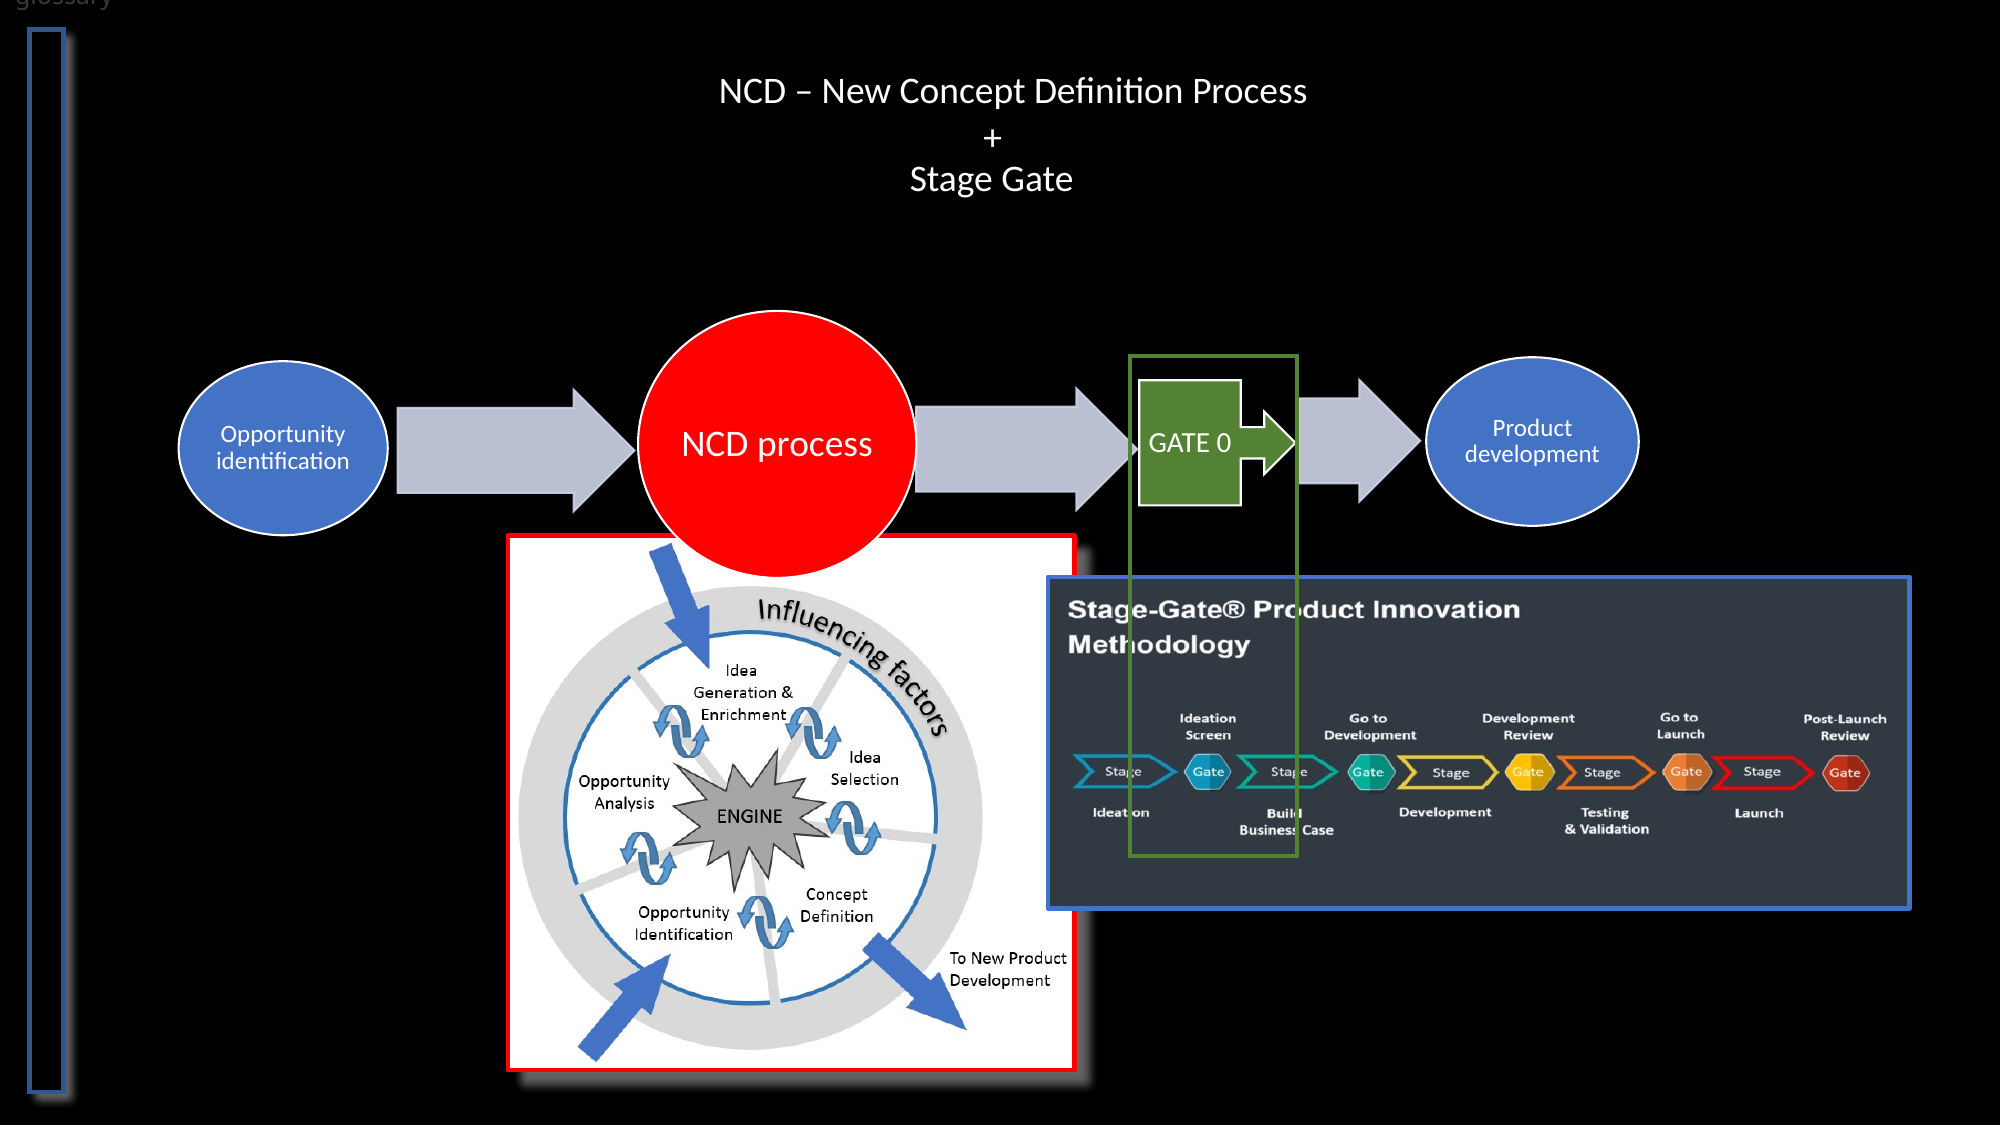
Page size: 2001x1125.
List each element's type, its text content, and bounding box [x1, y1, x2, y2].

text_box [29, 29, 64, 1093]
text_box + [968, 105, 1017, 166]
text_box NCD process [638, 310, 917, 578]
text_box [1132, 444, 1138, 455]
text_box GATE 0 [1139, 380, 1295, 506]
text_box [397, 389, 635, 512]
text_box NCD – New Concept Definition Process [704, 58, 1324, 119]
text_box Product development [1426, 357, 1639, 526]
text_box [1299, 380, 1421, 502]
title 2. glossary [0, 0, 137, 1125]
text_box [916, 388, 1128, 510]
picture [509, 537, 1073, 1069]
picture [1132, 578, 1295, 854]
text_box Stage Gate [895, 146, 1089, 207]
text_box Opportunity identification [178, 361, 388, 536]
picture [1050, 578, 1908, 907]
